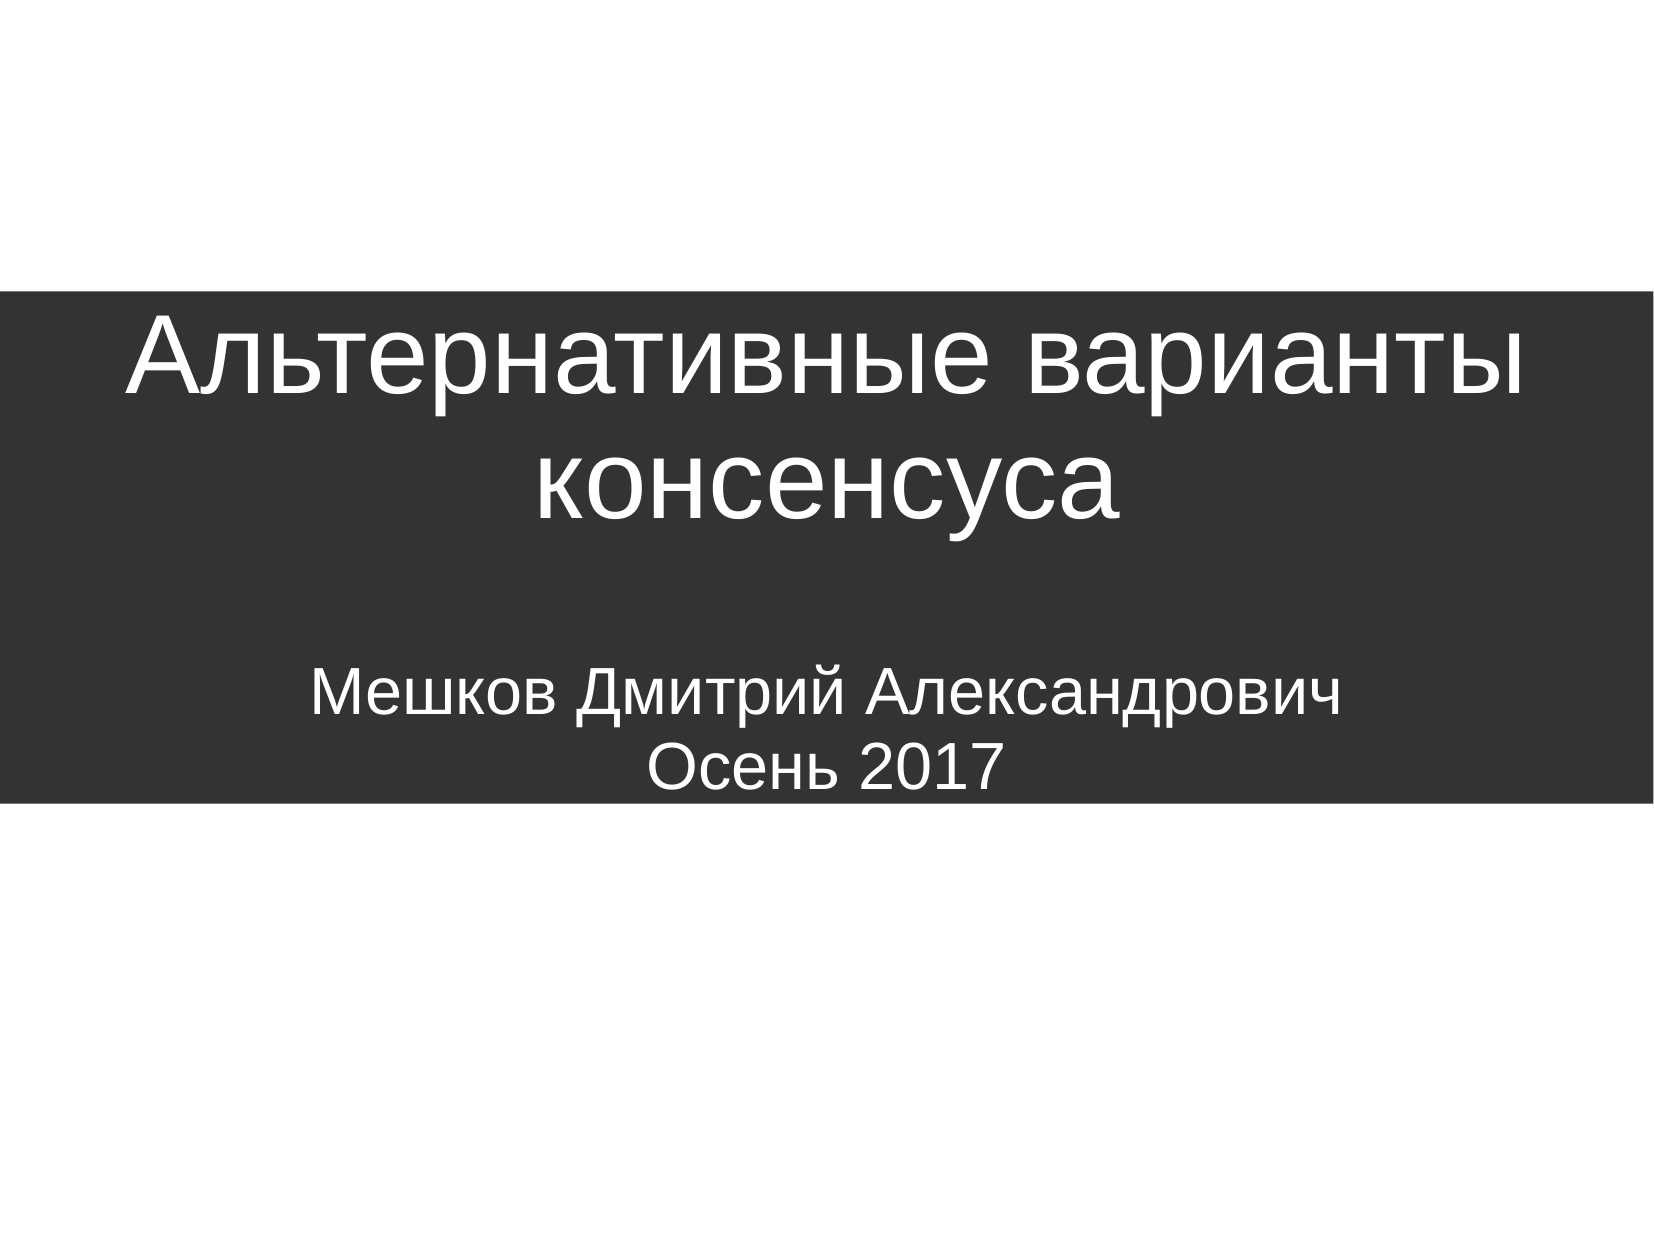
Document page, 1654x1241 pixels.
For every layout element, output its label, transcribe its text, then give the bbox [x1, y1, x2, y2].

subtitle Альтернативные варианты консенсуса Мешков Дмитрий Александрович Осень 2017 [0, 291, 1654, 804]
